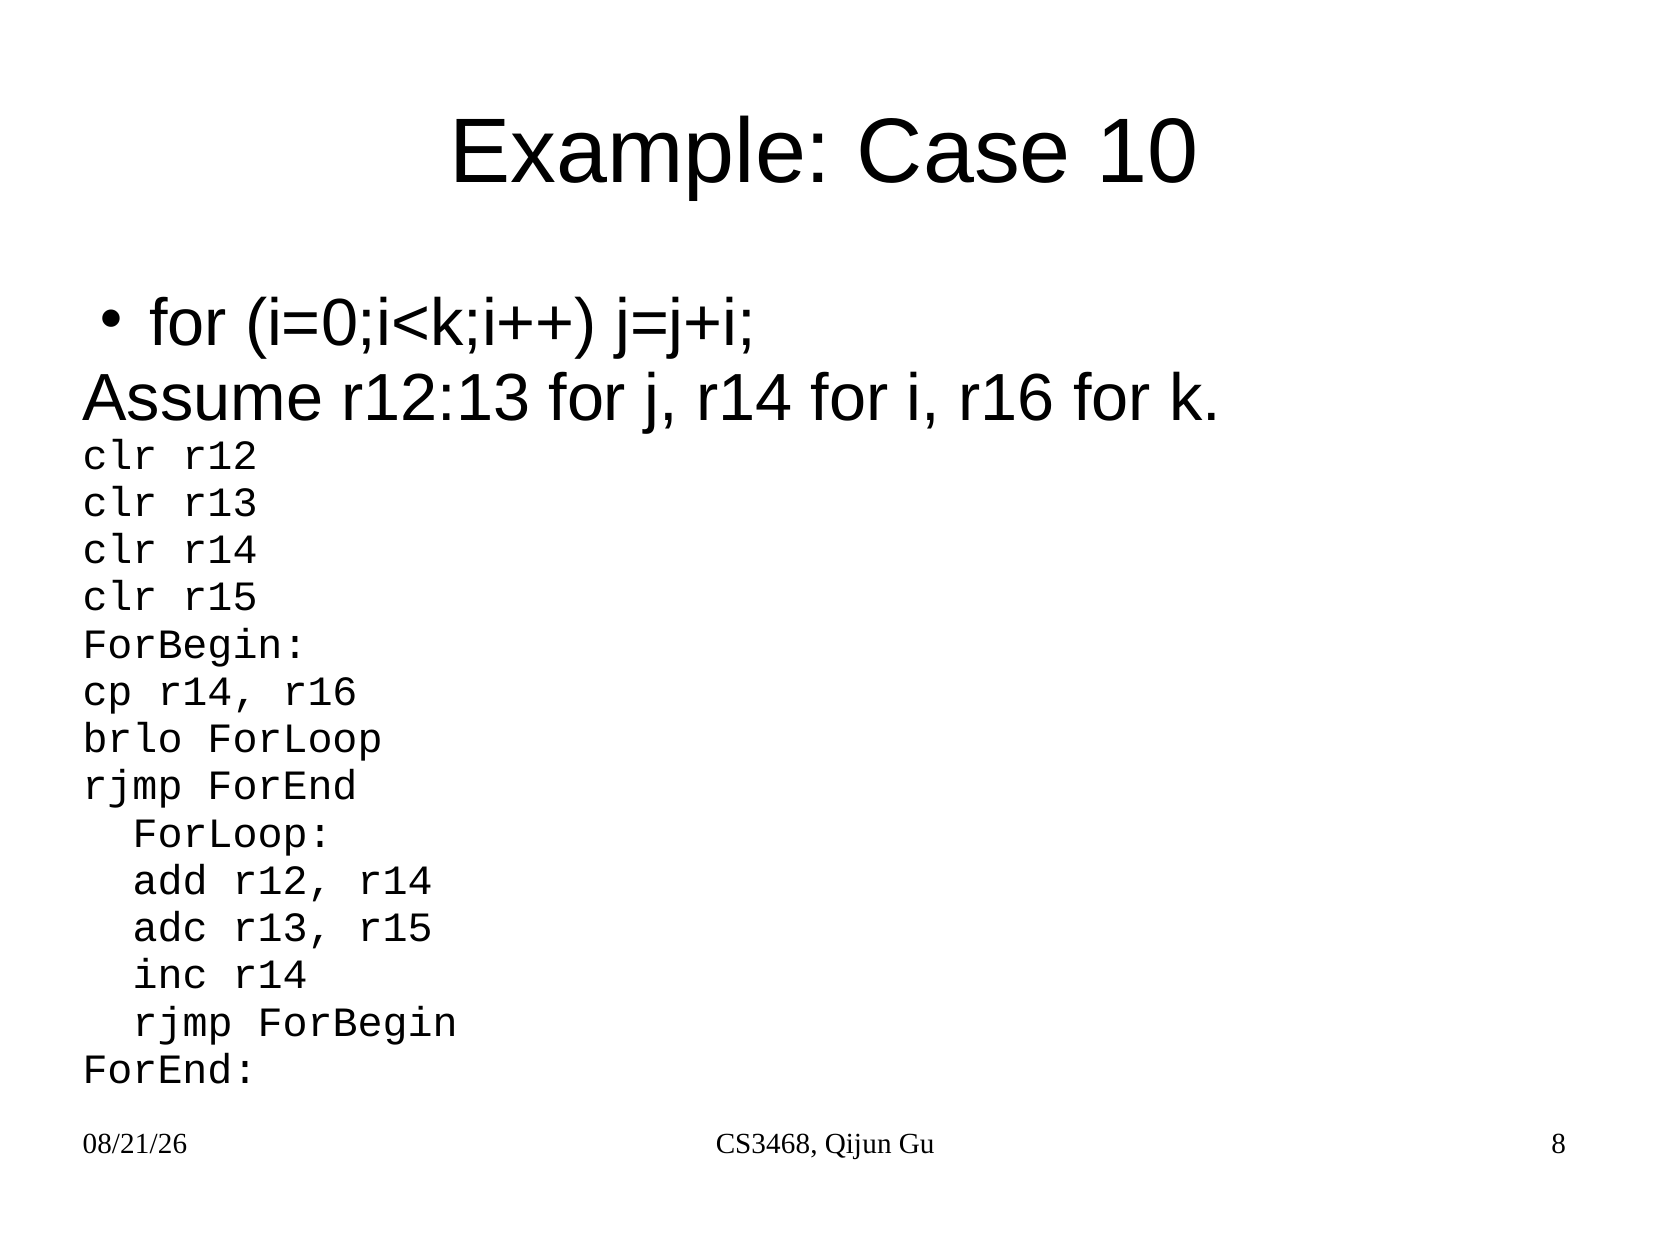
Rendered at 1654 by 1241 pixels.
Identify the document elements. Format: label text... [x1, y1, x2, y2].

title Example: Case 10 [82, 49, 1567, 253]
list for (i=0;i<k;i++) j=j+i; Assume r12:13 for j, r14 for i, r16 for k. clr r12 clr r13 clr r14 clr r15 ForBegin: cp r14, r16 brlo ForLoop rjmp ForEnd ForLoop: add r12, r14 adc r13, r15 inc r14 rjmp ForBegin ForEnd: [82, 290, 1567, 1105]
